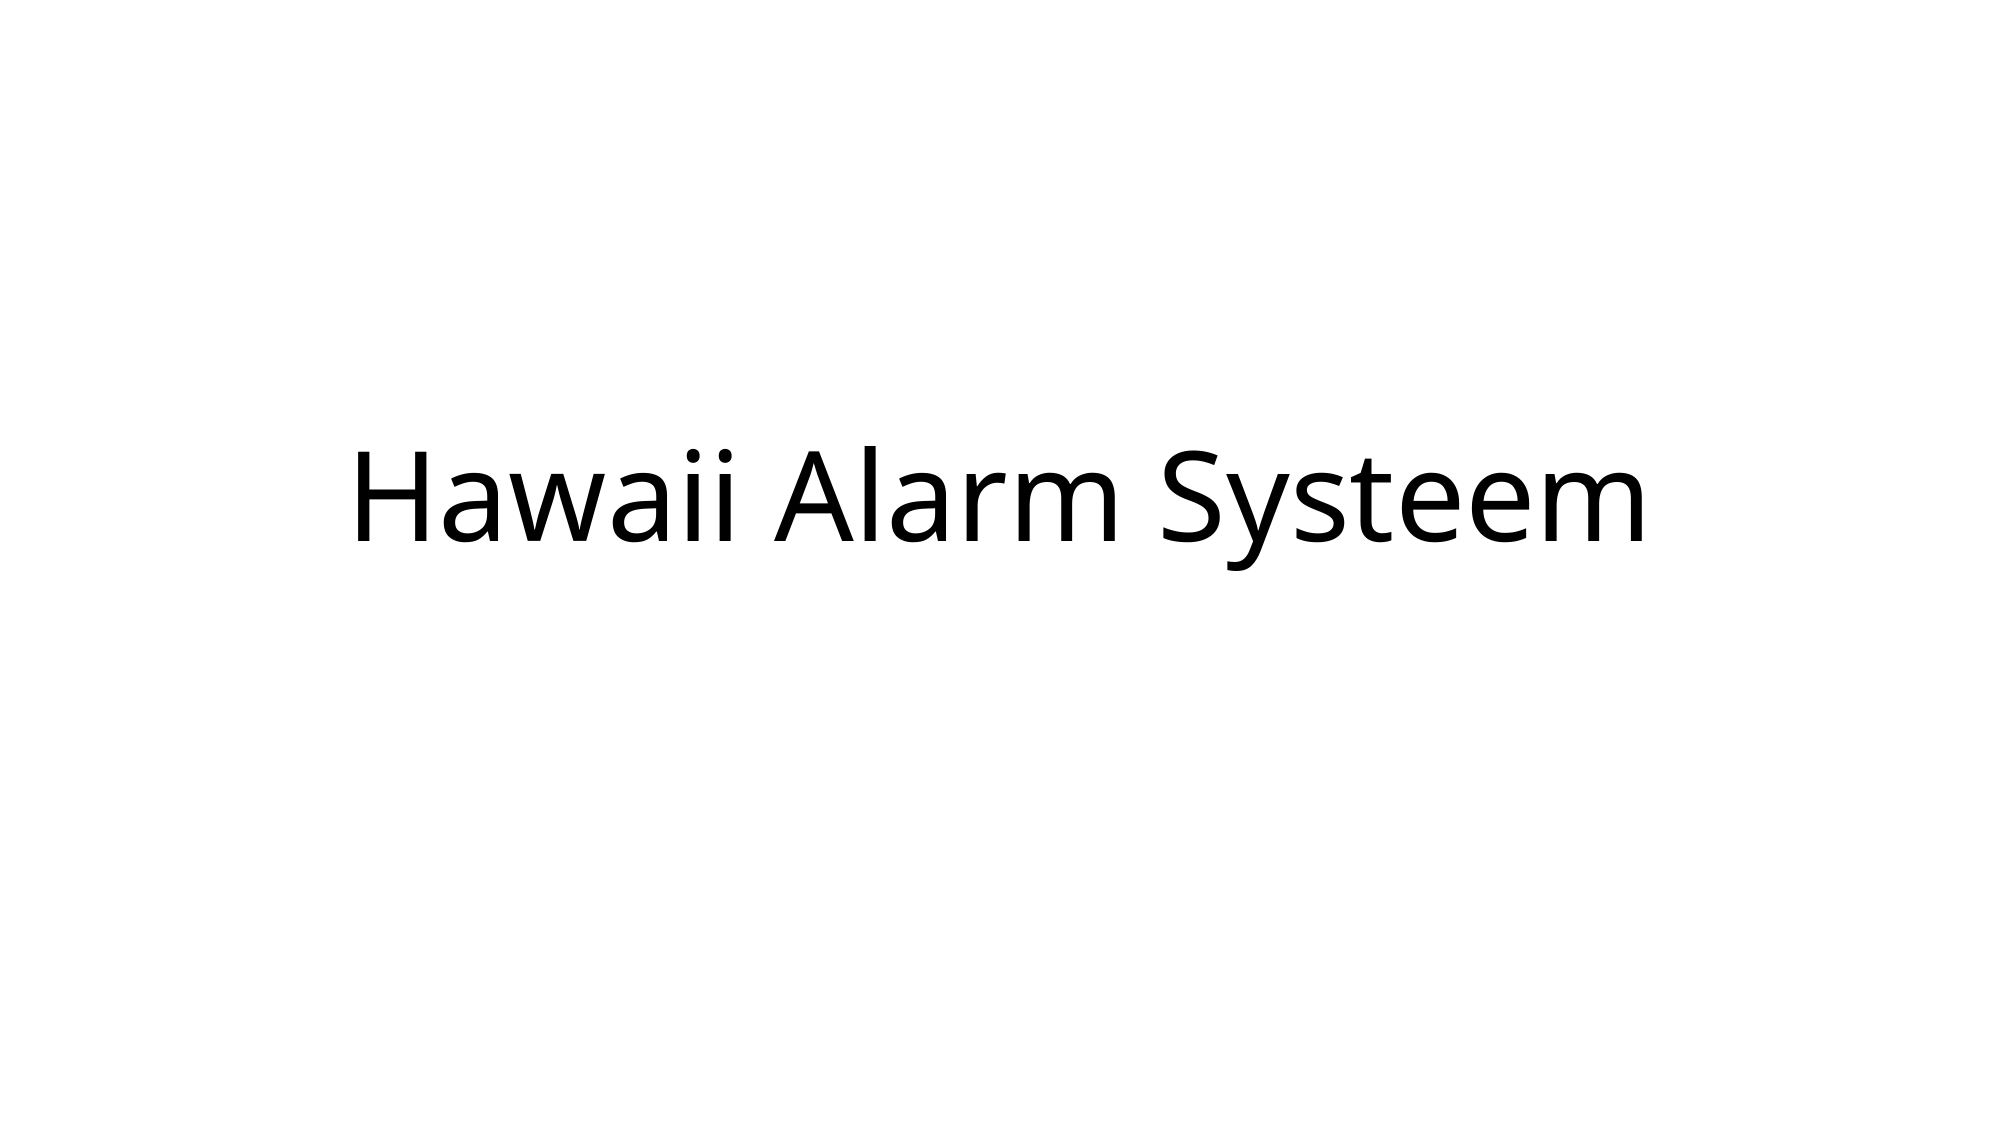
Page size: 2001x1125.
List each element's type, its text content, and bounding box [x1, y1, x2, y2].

title Hawaii Alarm Systeem [249, 184, 1750, 576]
